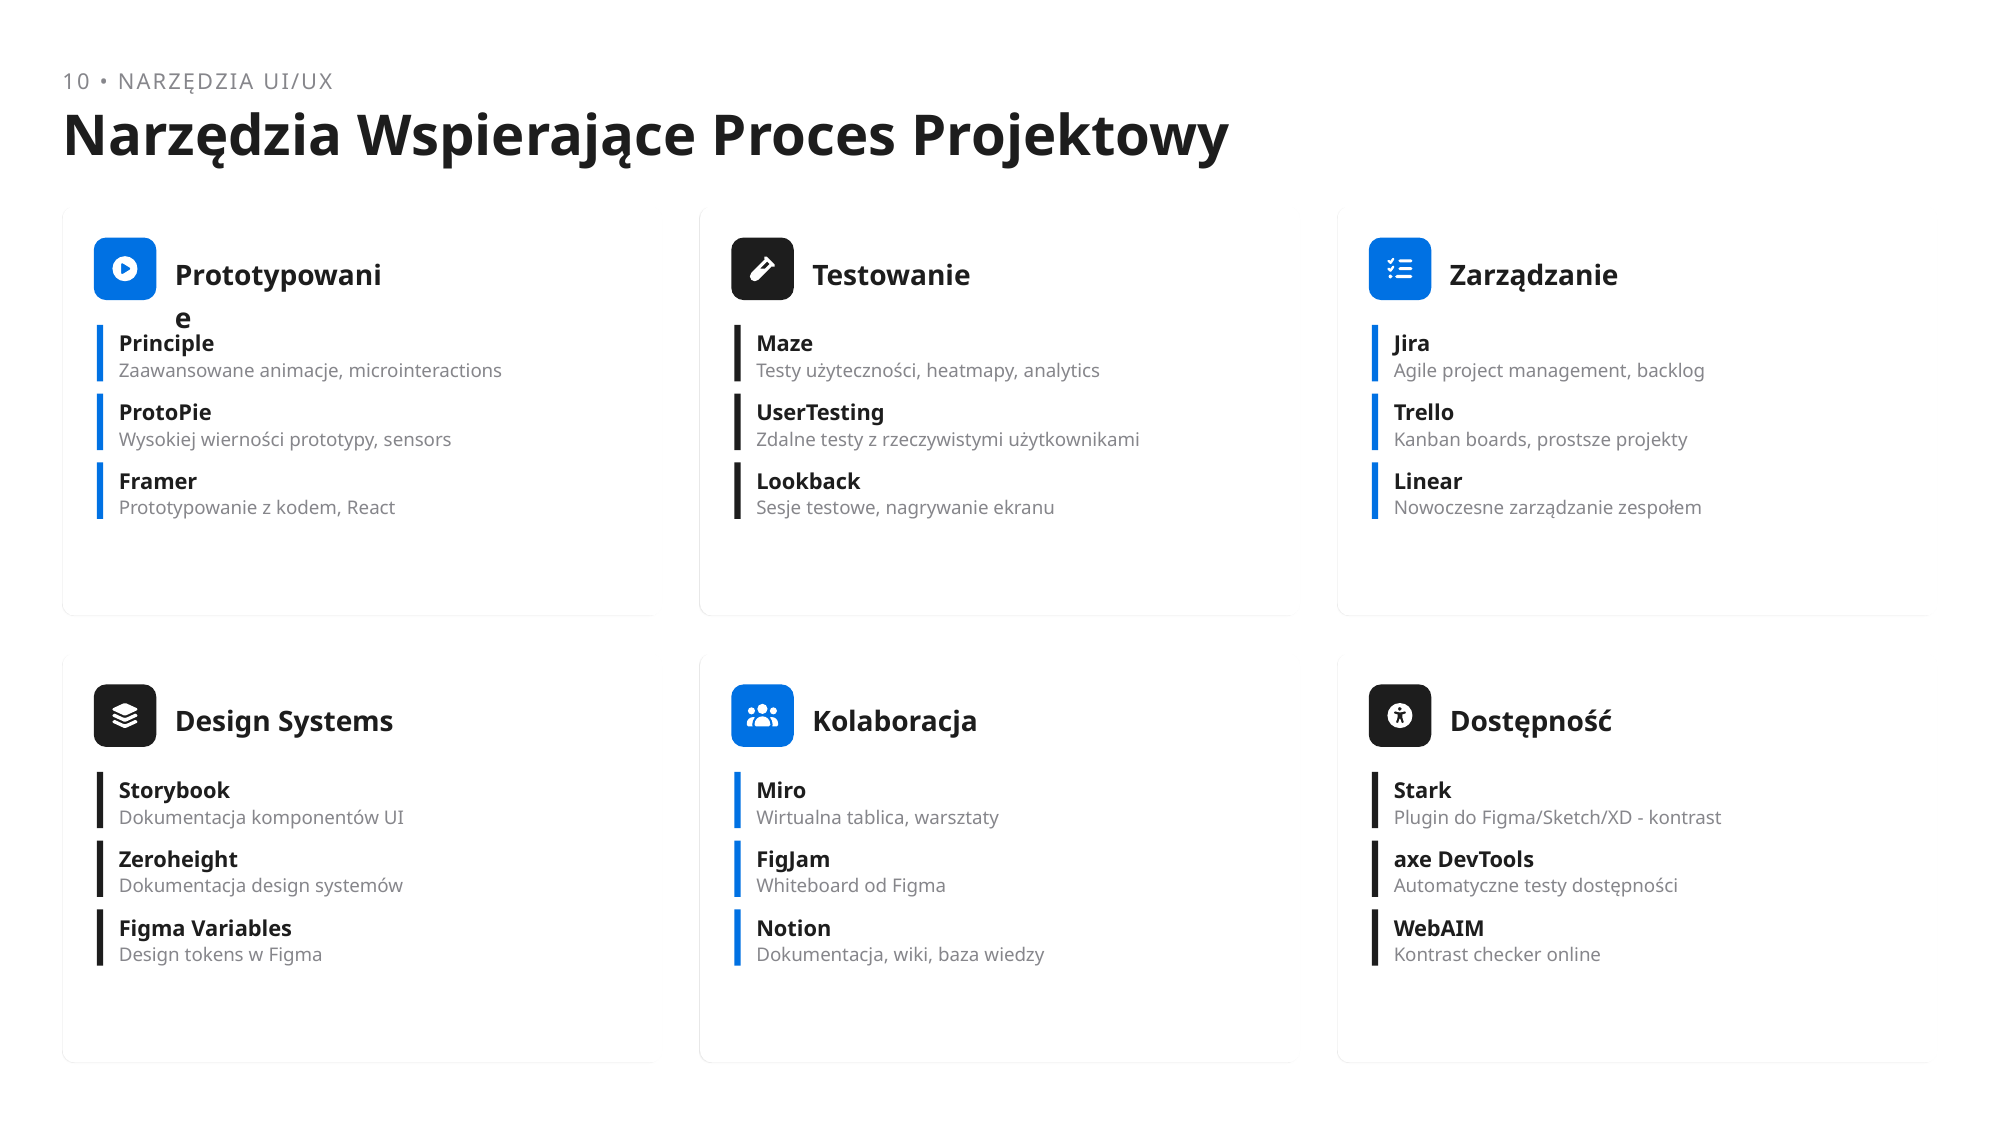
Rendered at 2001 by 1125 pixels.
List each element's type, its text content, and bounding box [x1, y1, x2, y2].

text_box Design Systems [175, 694, 397, 737]
text_box Prototypowanie [175, 247, 394, 291]
text_box [1337, 206, 1938, 616]
text_box Prototypowanie z kodem, React [119, 494, 641, 519]
text_box Figma Variables [119, 909, 642, 941]
text_box Nowoczesne zarządzanie zespołem [1394, 494, 1916, 519]
text_box 10 • NARZĘDZIA UI/UX [62, 62, 1948, 94]
text_box [62, 653, 663, 1063]
text_box Wysokiej wierności prototypy, sensors [119, 425, 641, 450]
text_box Miro [756, 772, 1280, 803]
text_box Testowanie [812, 247, 977, 291]
text_box ProtoPie [119, 394, 642, 425]
text_box Zeroheight [119, 841, 642, 872]
text_box Kanban boards, prostsze projekty [1394, 425, 1916, 450]
text_box [699, 653, 1301, 1063]
text_box FigJam [756, 841, 1280, 872]
text_box Plugin do Figma/Sketch/XD - kontrast [1394, 803, 1916, 828]
text_box Zarządzanie [1450, 247, 1619, 291]
text_box UserTesting [756, 394, 1280, 425]
text_box Dokumentacja, wiki, baza wiedzy [756, 941, 1278, 966]
text_box Stark [1394, 772, 1917, 803]
text_box Principle [119, 325, 642, 356]
text_box Jira [1394, 325, 1917, 356]
text_box Zaawansowane animacje, microinteractions [119, 356, 641, 381]
text_box Dokumentacja design systemów [119, 872, 641, 897]
text_box Agile project management, backlog [1394, 356, 1916, 381]
text_box Wirtualna tablica, warsztaty [756, 803, 1278, 828]
text_box Linear [1394, 462, 1917, 494]
text_box Trello [1394, 394, 1917, 425]
text_box Kolaboracja [812, 694, 978, 737]
text_box [1337, 653, 1938, 1063]
text_box WebAIM [1394, 909, 1917, 941]
text_box Maze [756, 325, 1280, 356]
text_box Zdalne testy z rzeczywistymi użytkownikami [756, 425, 1278, 450]
text_box Notion [756, 909, 1280, 941]
text_box Design tokens w Figma [119, 941, 641, 966]
text_box Dokumentacja komponentów UI [119, 803, 641, 828]
text_box Narzędzia Wspierające Proces Projektowy [62, 106, 1966, 169]
text_box Kontrast checker online [1394, 941, 1916, 966]
text_box Lookback [756, 462, 1280, 494]
text_box Testy użyteczności, heatmapy, analytics [756, 356, 1278, 381]
text_box Automatyczne testy dostępności [1394, 872, 1916, 897]
text_box [62, 206, 663, 616]
text_box Sesje testowe, nagrywanie ekranu [756, 494, 1278, 519]
text_box axe DevTools [1394, 841, 1917, 872]
text_box Framer [119, 462, 642, 494]
text_box [699, 206, 1301, 616]
text_box Storybook [119, 772, 642, 803]
text_box Dostępność [1450, 694, 1619, 737]
text_box Whiteboard od Figma [756, 872, 1278, 897]
